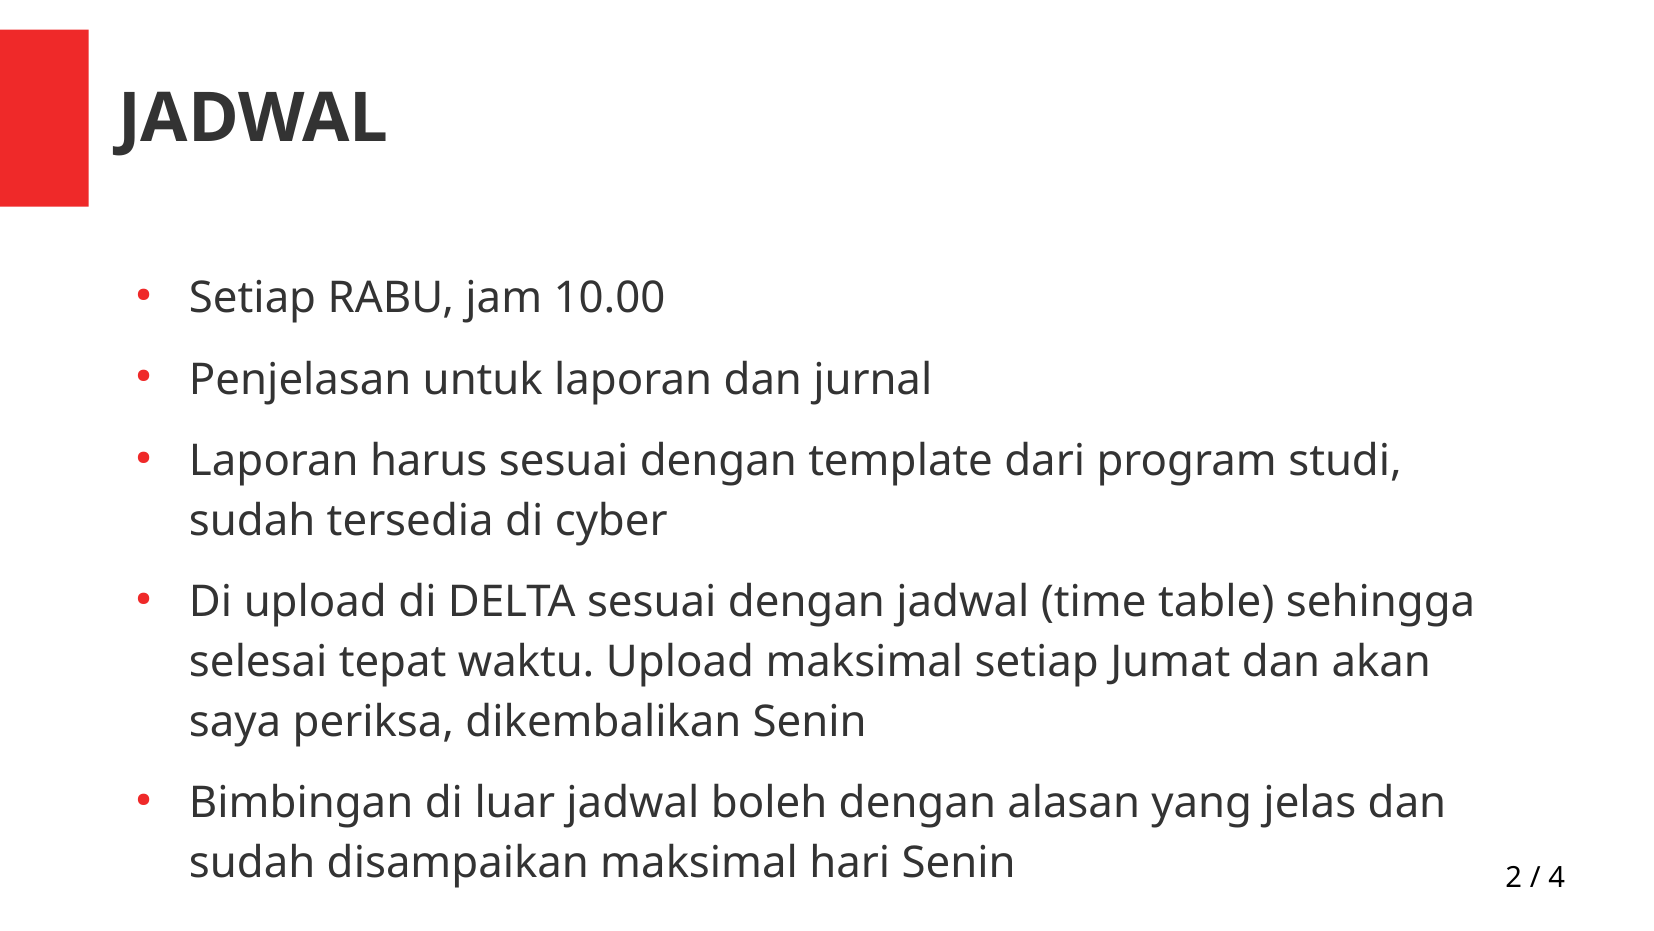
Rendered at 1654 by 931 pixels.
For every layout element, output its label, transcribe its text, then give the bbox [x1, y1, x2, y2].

list Setiap RABU, jam 10.00 Penjelasan untuk laporan dan jurnal Laporan harus sesuai dengan template dari program studi, sudah tersedia di cyber Di upload di DELTA sesuai dengan jadwal (time table) sehingga selesai tepat waktu. Upload maksimal setiap Jumat dan akan saya periksa, dikembalikan Senin Bimbingan di luar jadwal boleh dengan alasan yang jelas dan sudah disampaikan maksimal hari Senin [118, 265, 1536, 806]
title JADWAL [118, 37, 1571, 193]
